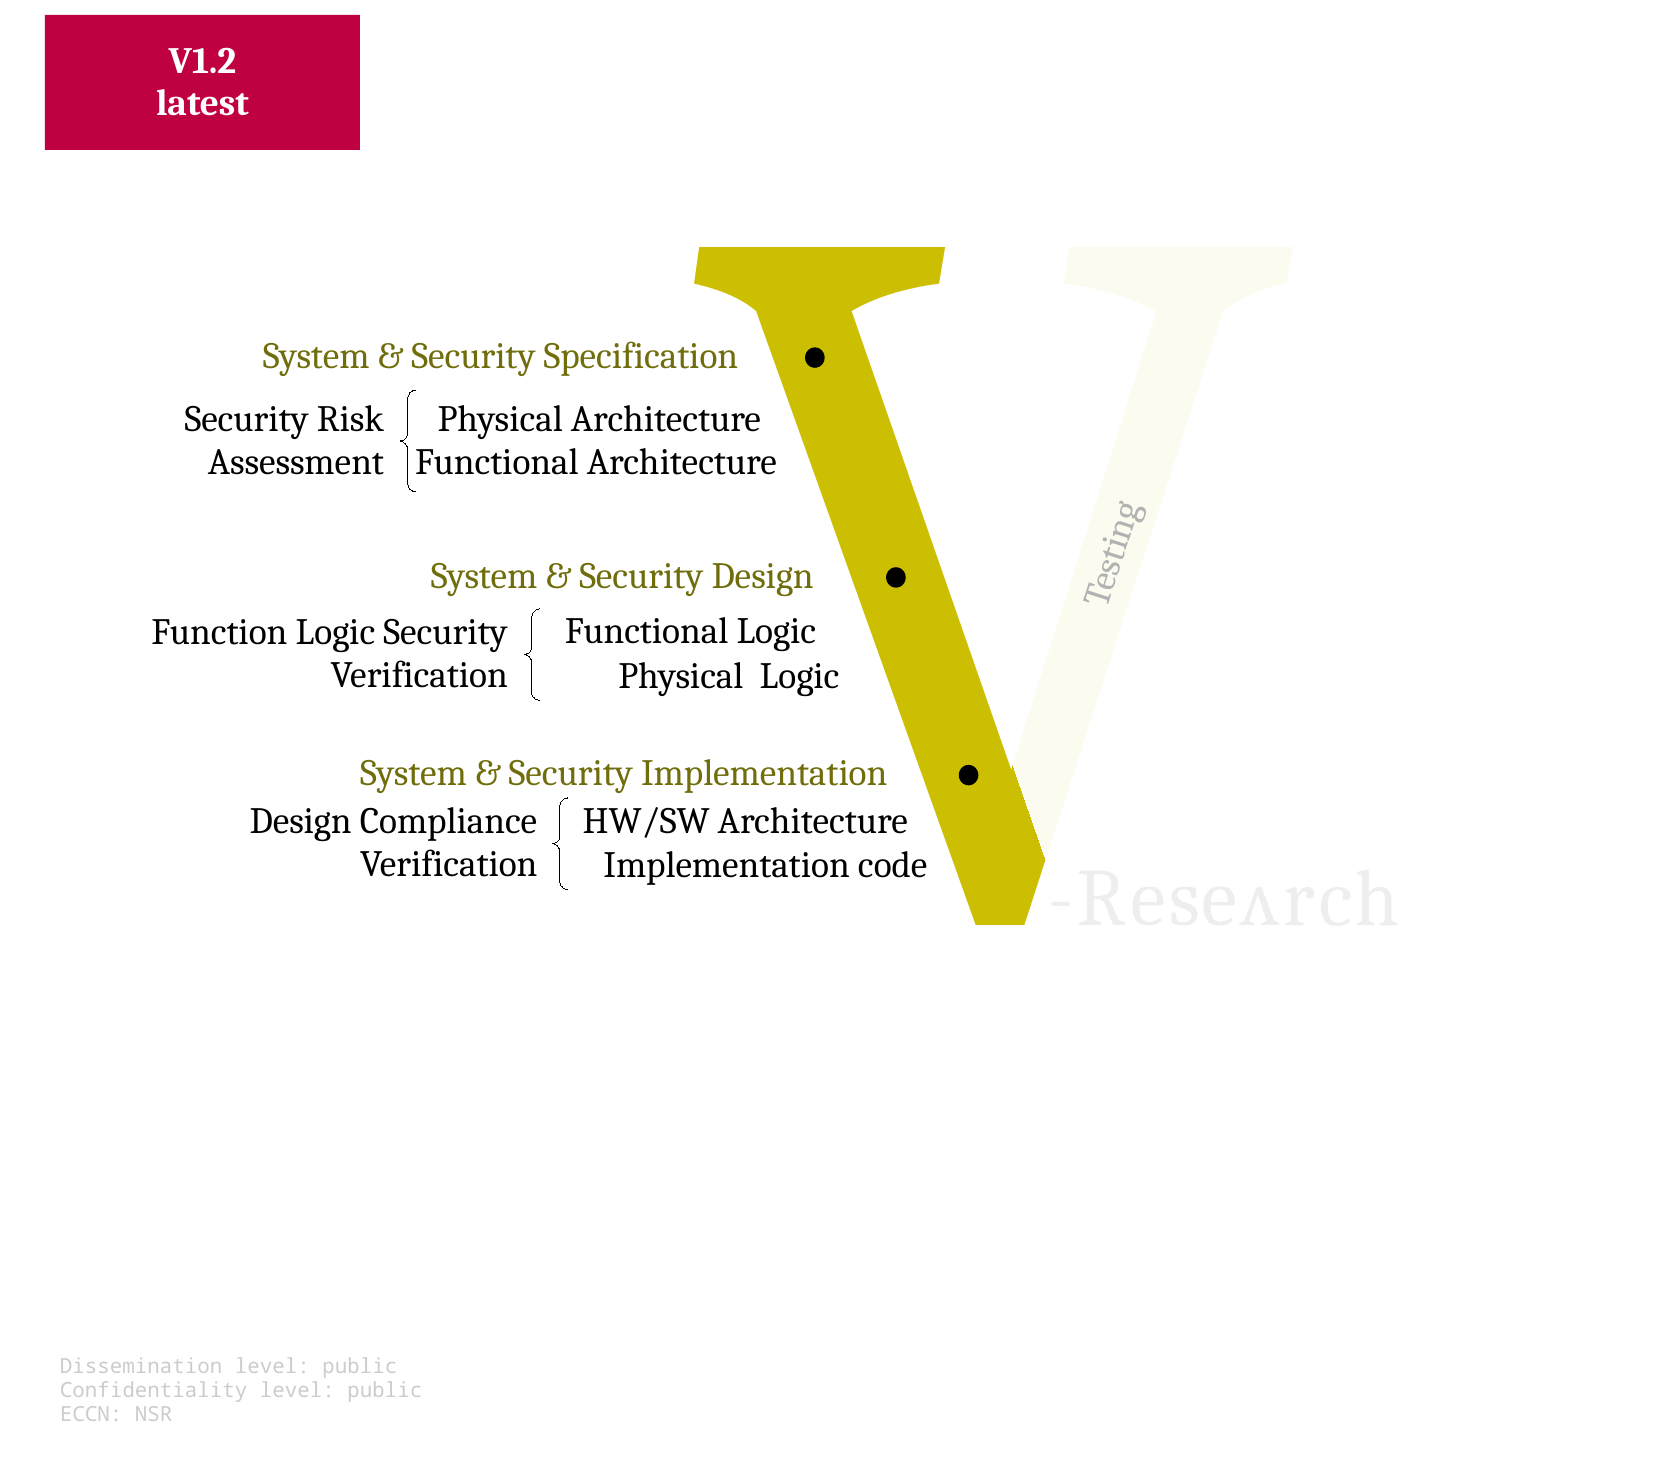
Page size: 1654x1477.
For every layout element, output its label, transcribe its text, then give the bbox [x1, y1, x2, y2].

text_box System & Security Implementation [320, 745, 903, 806]
text_box Physical Logic [603, 647, 916, 707]
text_box Design Compliance Verification [162, 792, 553, 896]
text_box [805, 347, 825, 368]
text_box Functional Logic [550, 602, 901, 662]
text_box Security Risk Assessment [106, 390, 399, 493]
text_box Dissemination level: public Confidentiality level: public ECCN: NSR [44, 1346, 917, 1435]
text_box System & Security Specification [176, 327, 614, 388]
text_box [858, 171, 1476, 846]
text_box Implementation code [588, 836, 969, 896]
picture [614, 0, 1500, 1190]
text_box HW/SW Architecture [567, 792, 937, 852]
text_box V1.2 latest [44, 14, 360, 150]
text_box [958, 764, 979, 786]
text_box Testing [995, 268, 1231, 842]
text_box Physical Architecture [422, 390, 795, 450]
text_box Functional Architecture [400, 434, 807, 493]
text_box [886, 567, 906, 588]
text_box Function Logic Security Verification [133, 603, 523, 707]
text_box System & Security Design [390, 548, 829, 607]
